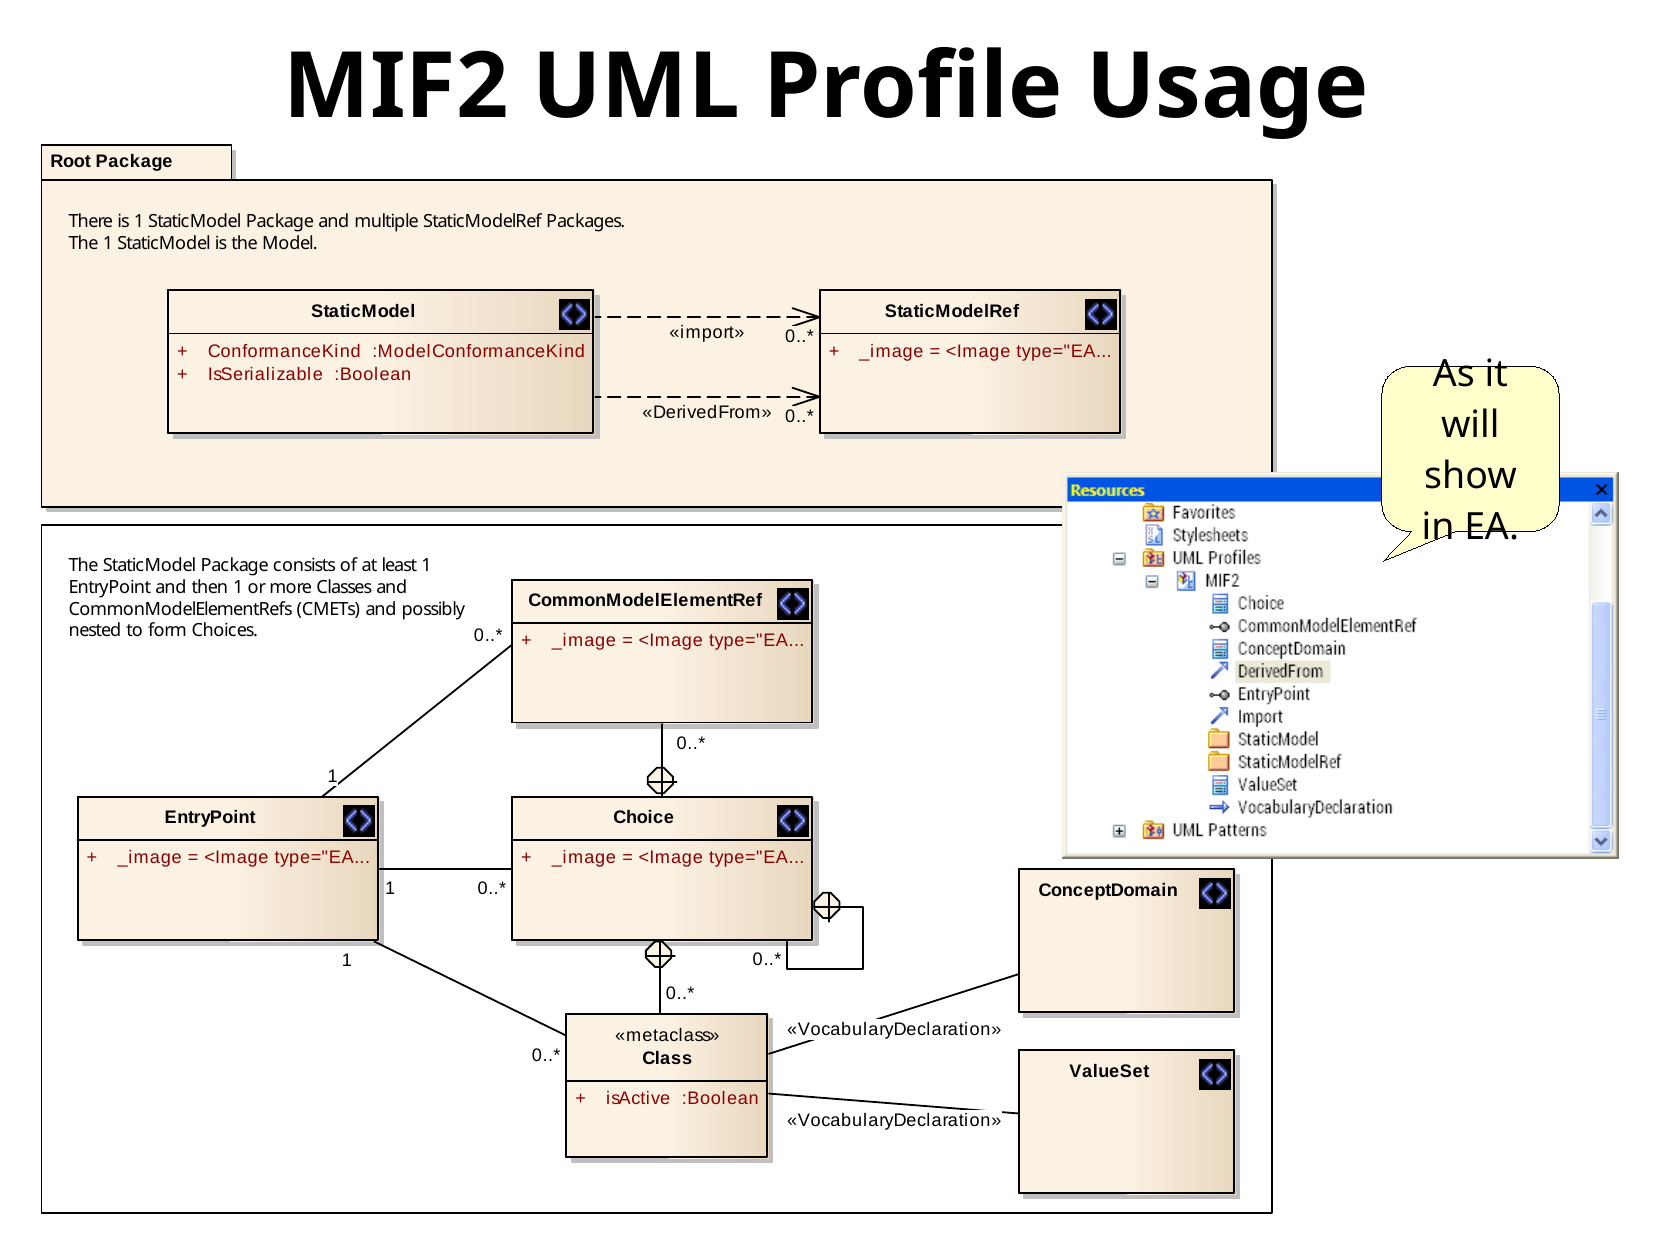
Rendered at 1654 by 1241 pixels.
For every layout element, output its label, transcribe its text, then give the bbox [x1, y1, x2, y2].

title MIF2 UML Profile Usage [82, 0, 1571, 186]
text_box As it will show in EA. [1381, 366, 1560, 562]
picture [14, 118, 1619, 1241]
